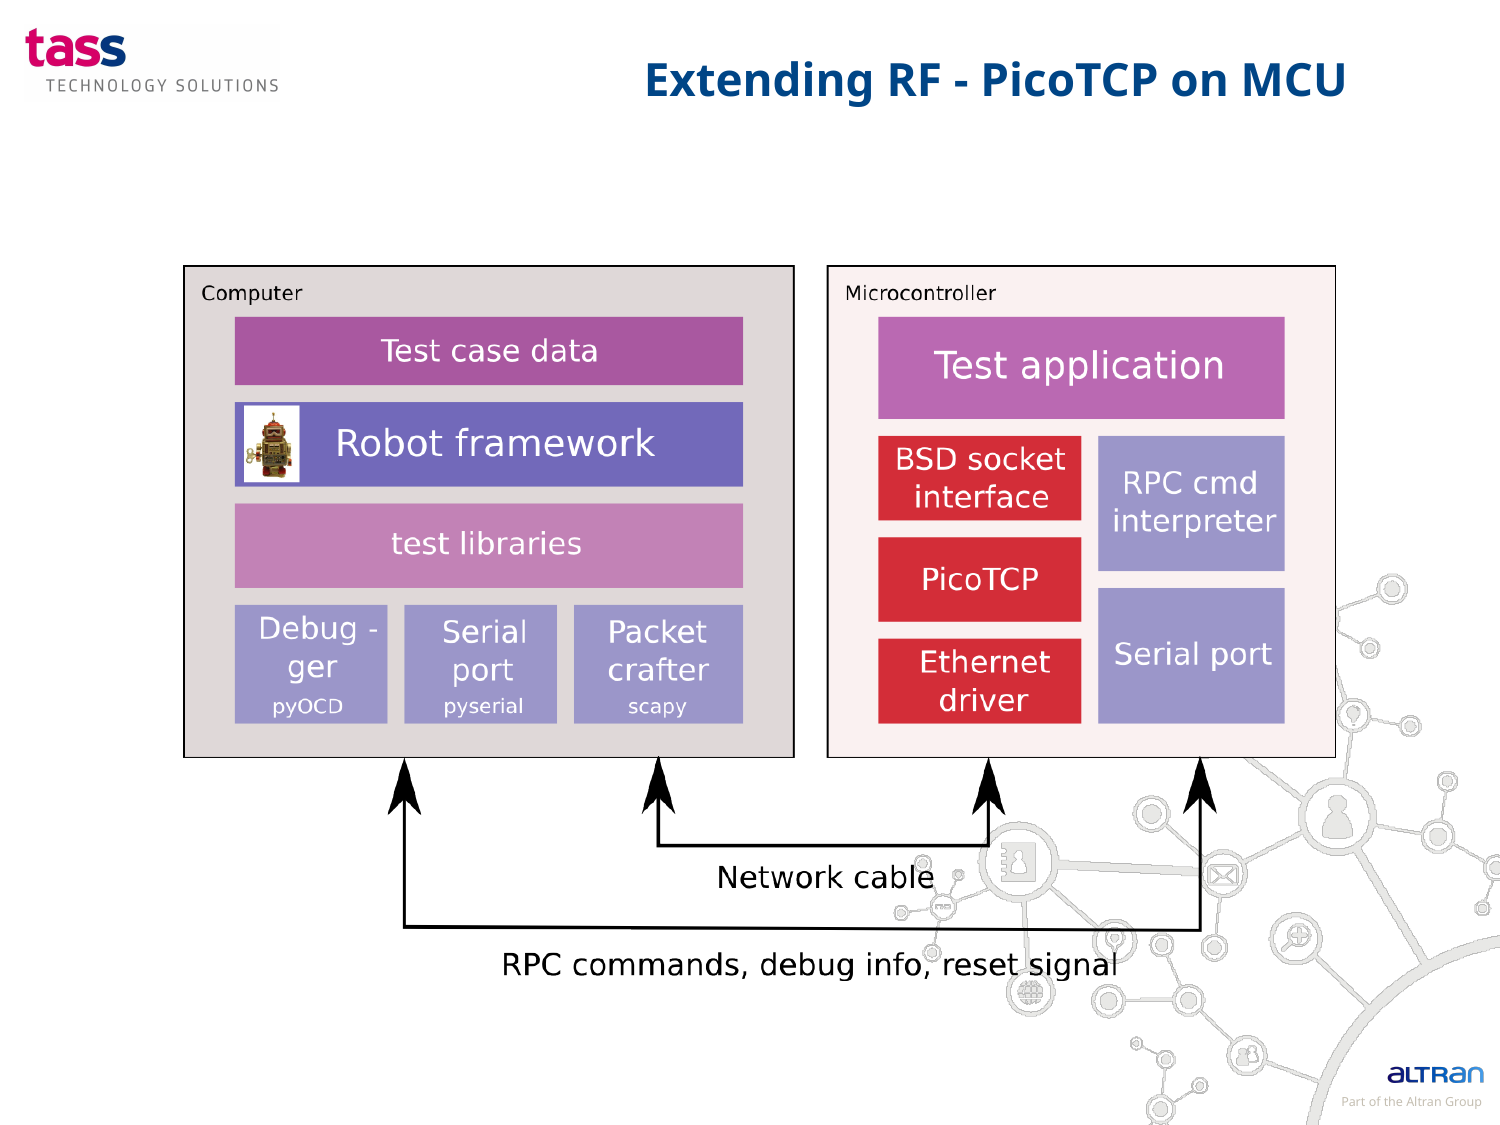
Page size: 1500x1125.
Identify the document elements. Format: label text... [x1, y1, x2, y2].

title Extending RF - PicoTCP on MCU [336, 30, 1375, 126]
picture [24, 24, 280, 102]
picture [1385, 1064, 1485, 1087]
picture [183, 265, 1336, 1125]
